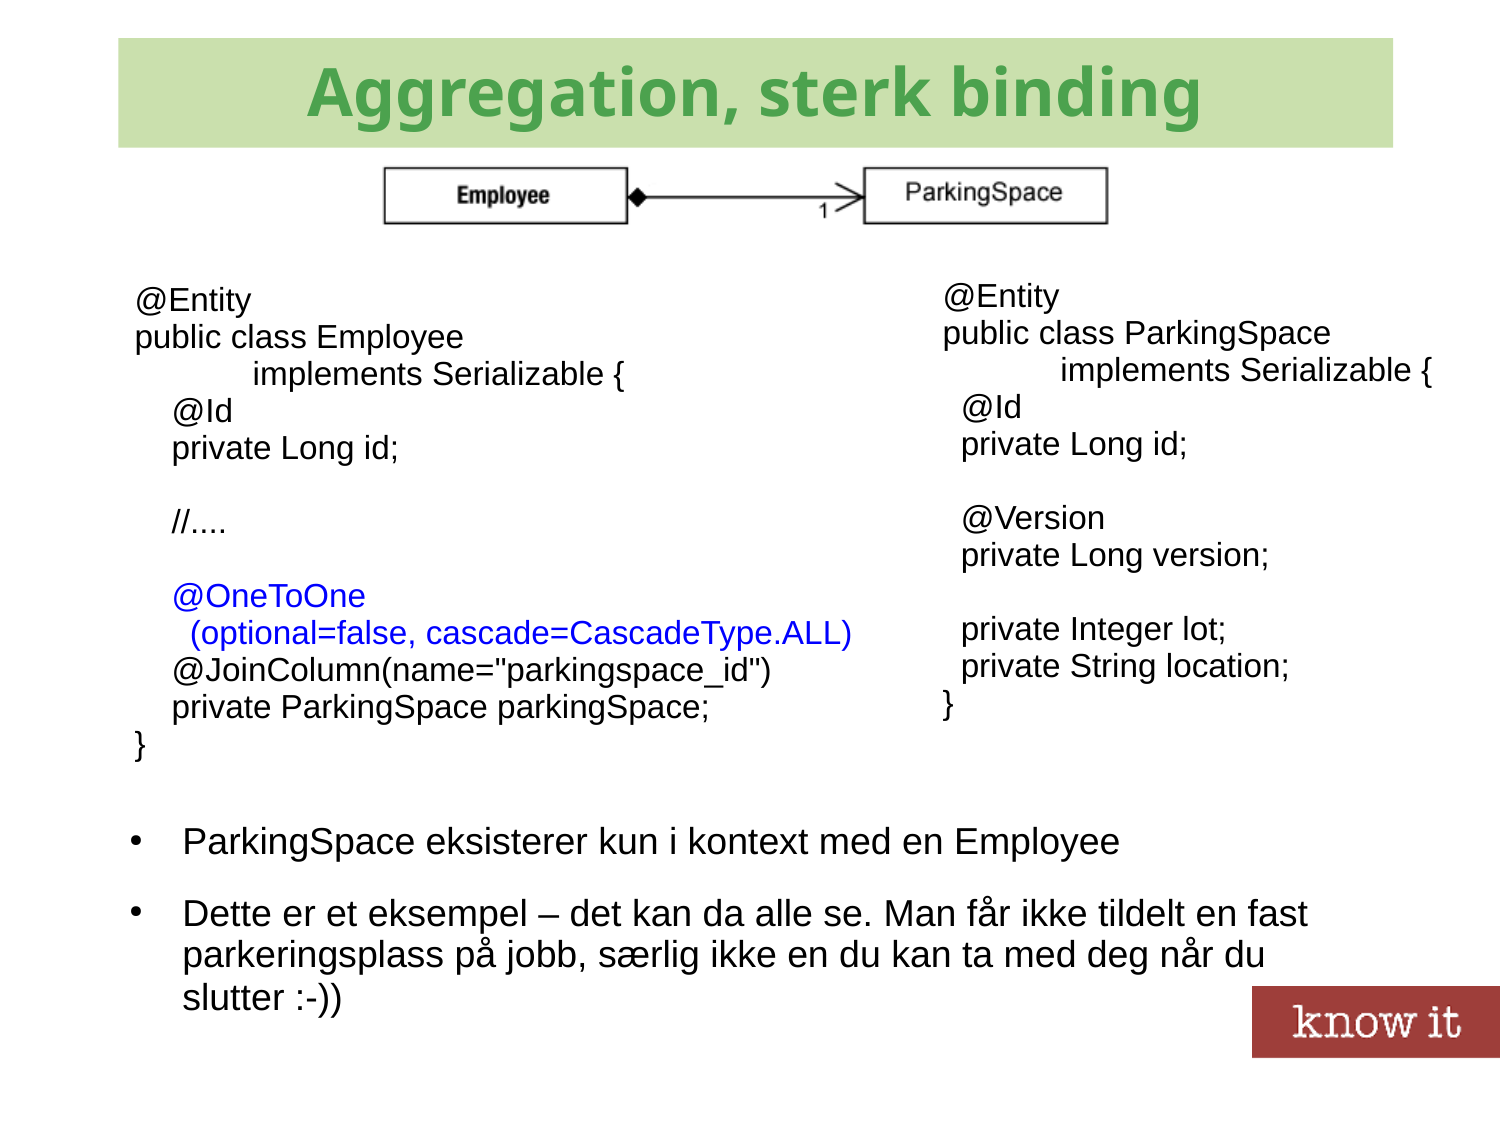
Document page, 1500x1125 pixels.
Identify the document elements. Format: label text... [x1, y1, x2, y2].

text_box @Entity public class Employee implements Serializable { @Id private Long id; //.... @OneToOne (optional=false, cascade=CascadeType.ALL) @JoinColumn(name="parkingspace_id") private ParkingSpace parkingSpace; } [119, 274, 896, 820]
list ParkingSpace eksisterer kun i kontext med en Employee Dette er et eksempel – det kan da alle se. Man får ikke tildelt en fast parkeringsplass på jobb, særlig ikke en du kan ta med deg når du slutter :-)) [111, 820, 1371, 1019]
picture [375, 158, 1115, 231]
text_box Aggregation, sterk binding [118, 38, 1394, 148]
picture [1252, 986, 1500, 1058]
text_box @Entity public class ParkingSpace implements Serializable { @Id private Long id; @Version private Long version; private Integer lot; private String location; } [927, 269, 1500, 821]
